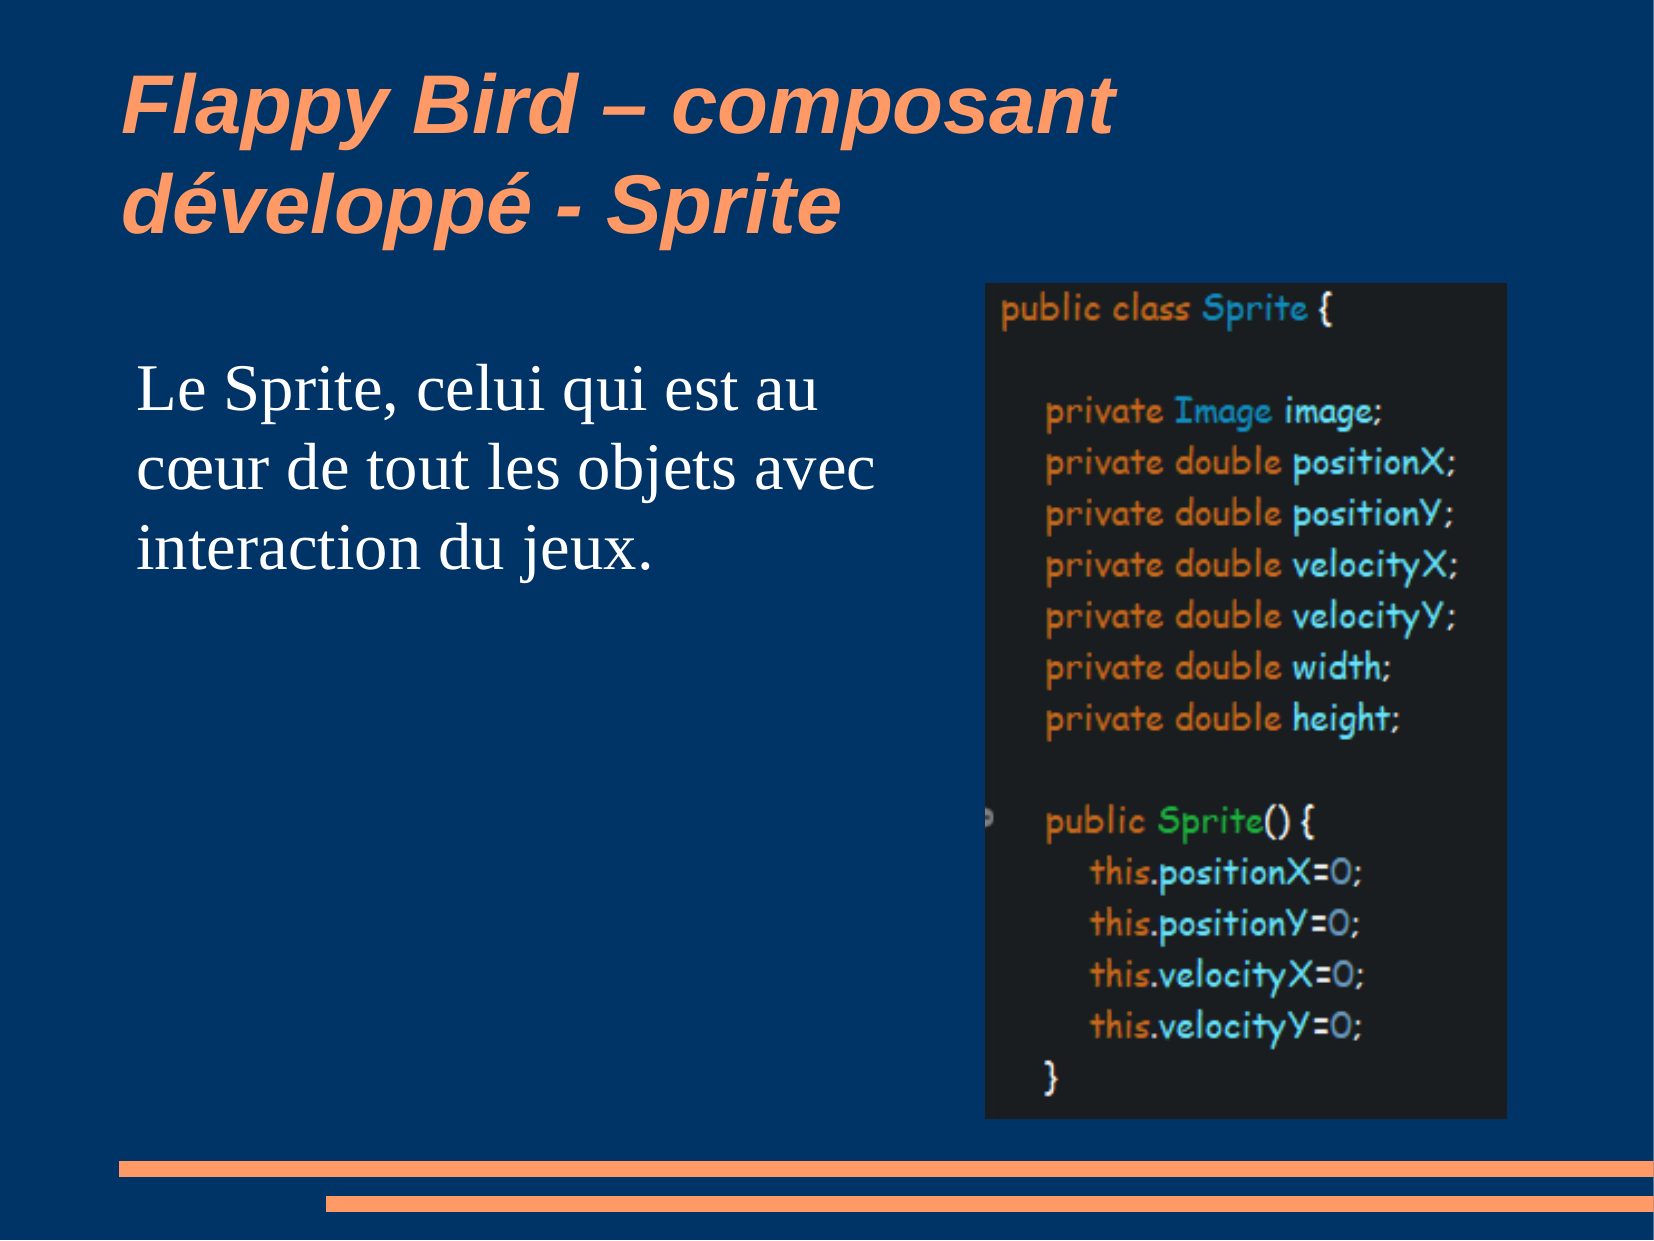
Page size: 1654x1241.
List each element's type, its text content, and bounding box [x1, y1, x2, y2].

text_box Flappy Bird – composant développé - Sprite [121, 46, 1534, 254]
text_box Le Sprite, celui qui est au cœur de tout les objets avec interaction du jeux. [121, 335, 907, 594]
picture [985, 283, 1507, 1119]
